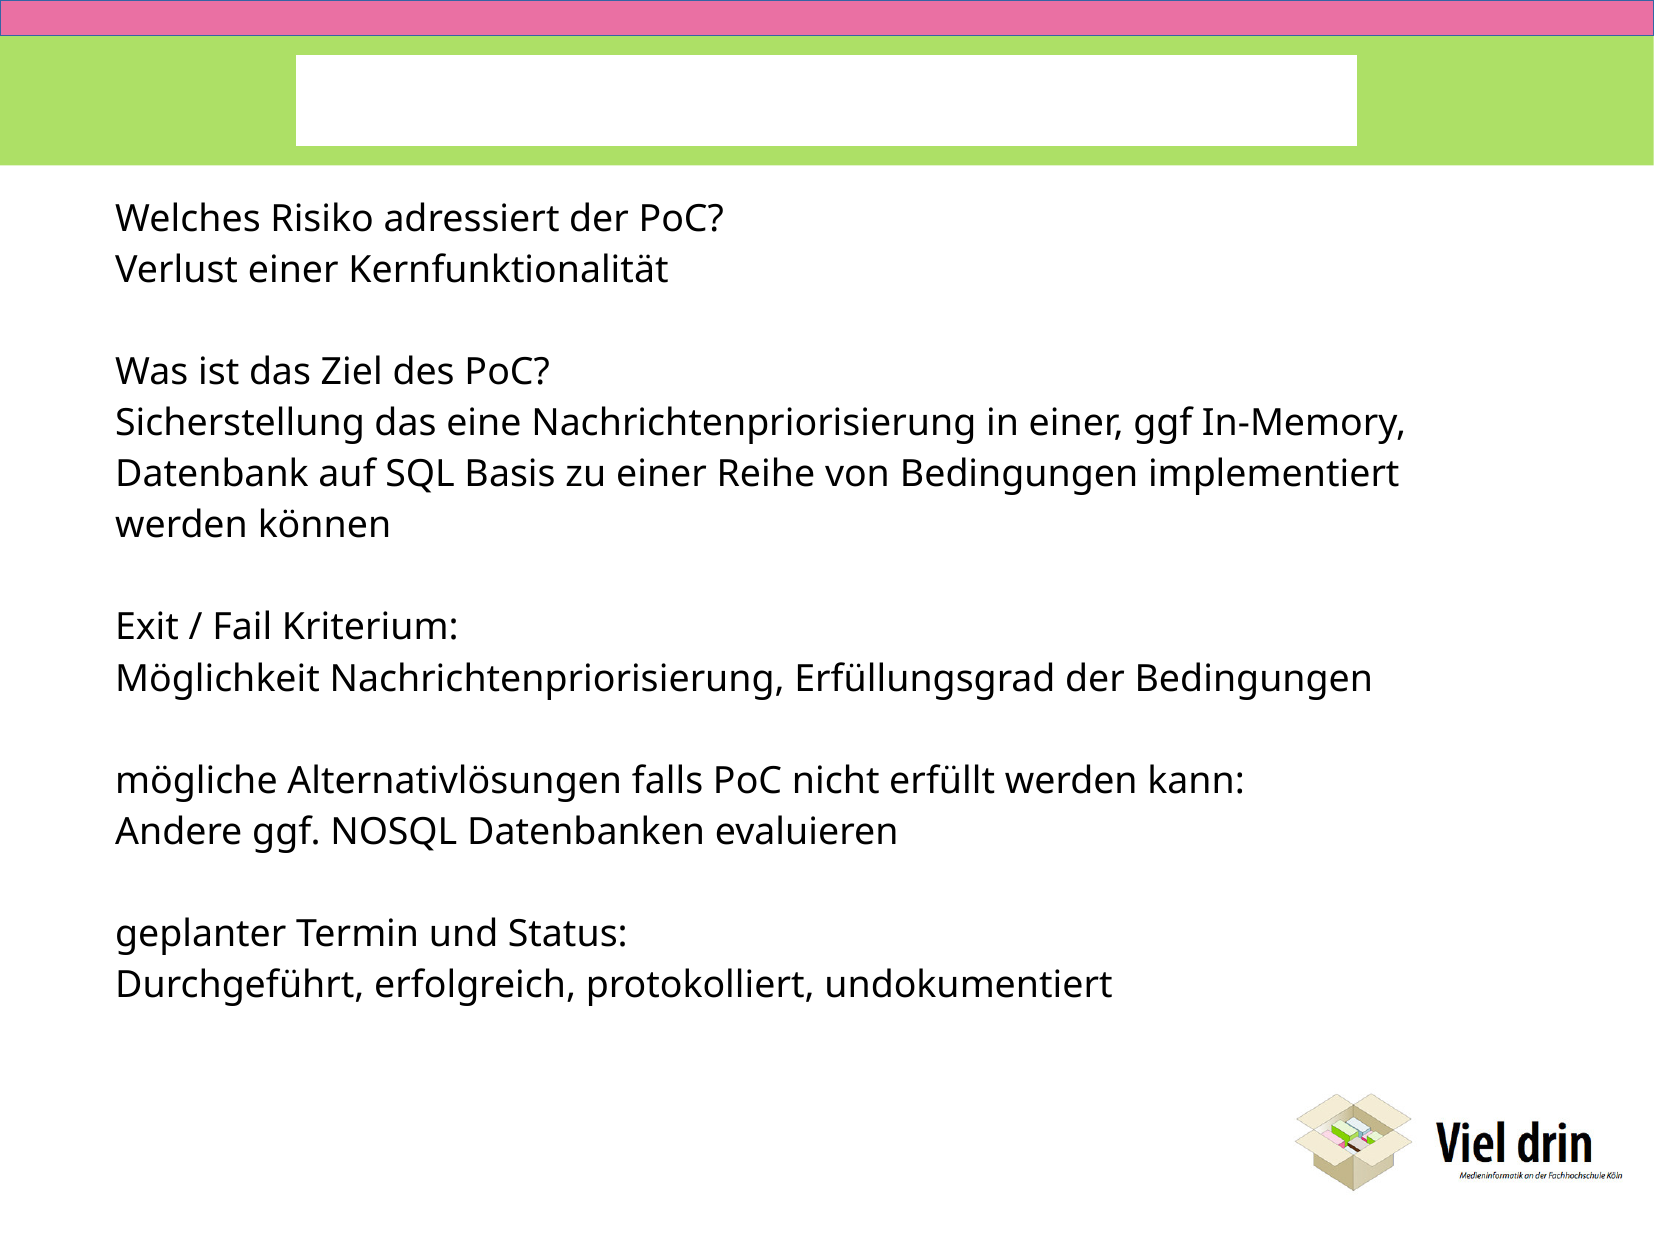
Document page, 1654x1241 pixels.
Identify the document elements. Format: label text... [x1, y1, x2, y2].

text_box Welches Risiko adressiert der PoC? Verlust einer Kernfunktionalität Was ist das Ziel des PoC? Sicherstellung das eine Nachrichtenpriorisierung in einer, ggf In-Memory, Datenbank auf SQL Basis zu einer Reihe von Bedingungen implementiert werden können Exit / Fail Kriterium: Möglichkeit Nachrichtenpriorisierung, Erfüllungsgrad der Bedingungen mögliche Alternativlösungen falls PoC nicht erfüllt werden kann: Andere ggf. NOSQL Datenbanken evaluieren geplanter Termin und Status: Durchgeführt, erfolgreich, protokolliert, undokumentiert [100, 236, 1518, 964]
text_box [0, 0, 1654, 36]
title PoC 4: Nachrichtenpriorisierung 2 [0, 36, 1654, 166]
picture [1257, 1058, 1648, 1231]
